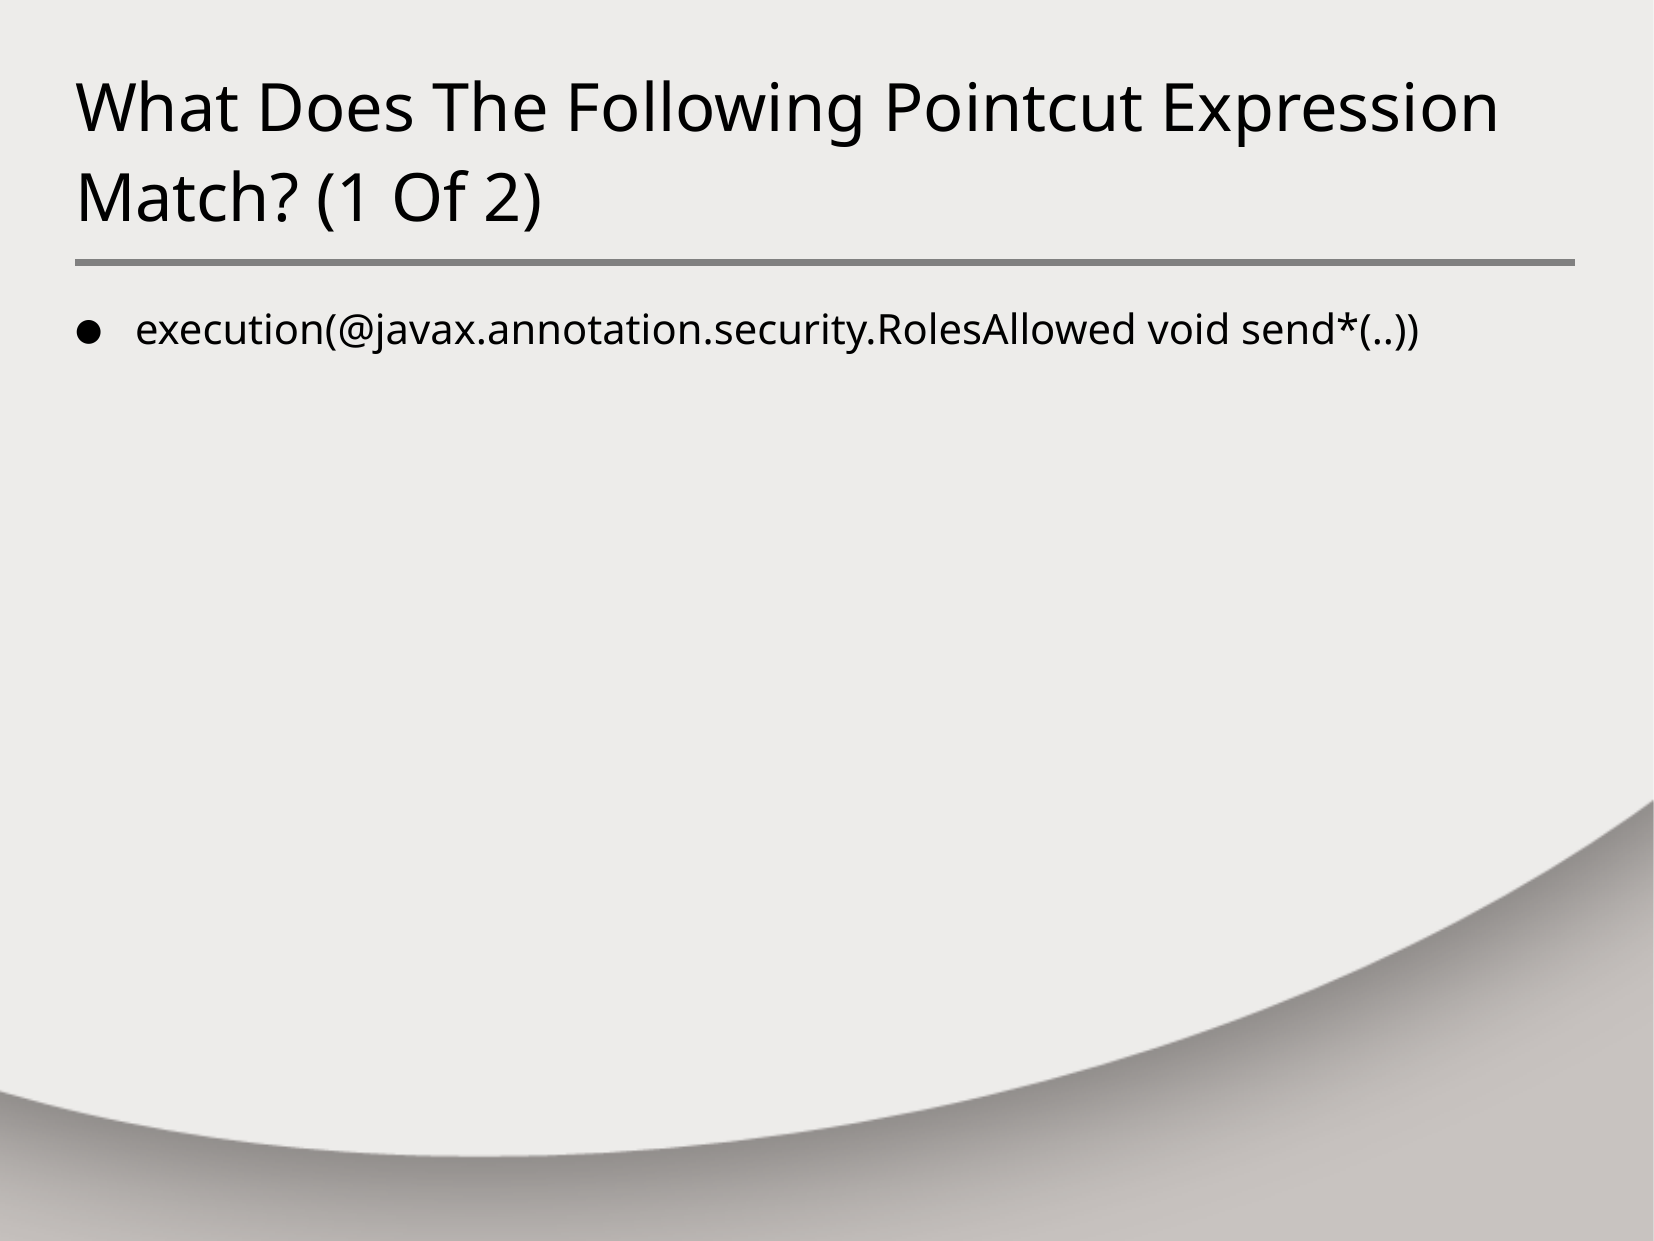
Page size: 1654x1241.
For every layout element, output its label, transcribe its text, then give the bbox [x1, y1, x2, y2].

picture [0, 0, 1654, 1241]
title What Does The Following Pointcut Expression Match? (1 Of 2) [75, 75, 1576, 226]
list execution(@javax.annotation.security.RolesAllowed void send*(..)) [75, 300, 1576, 1163]
